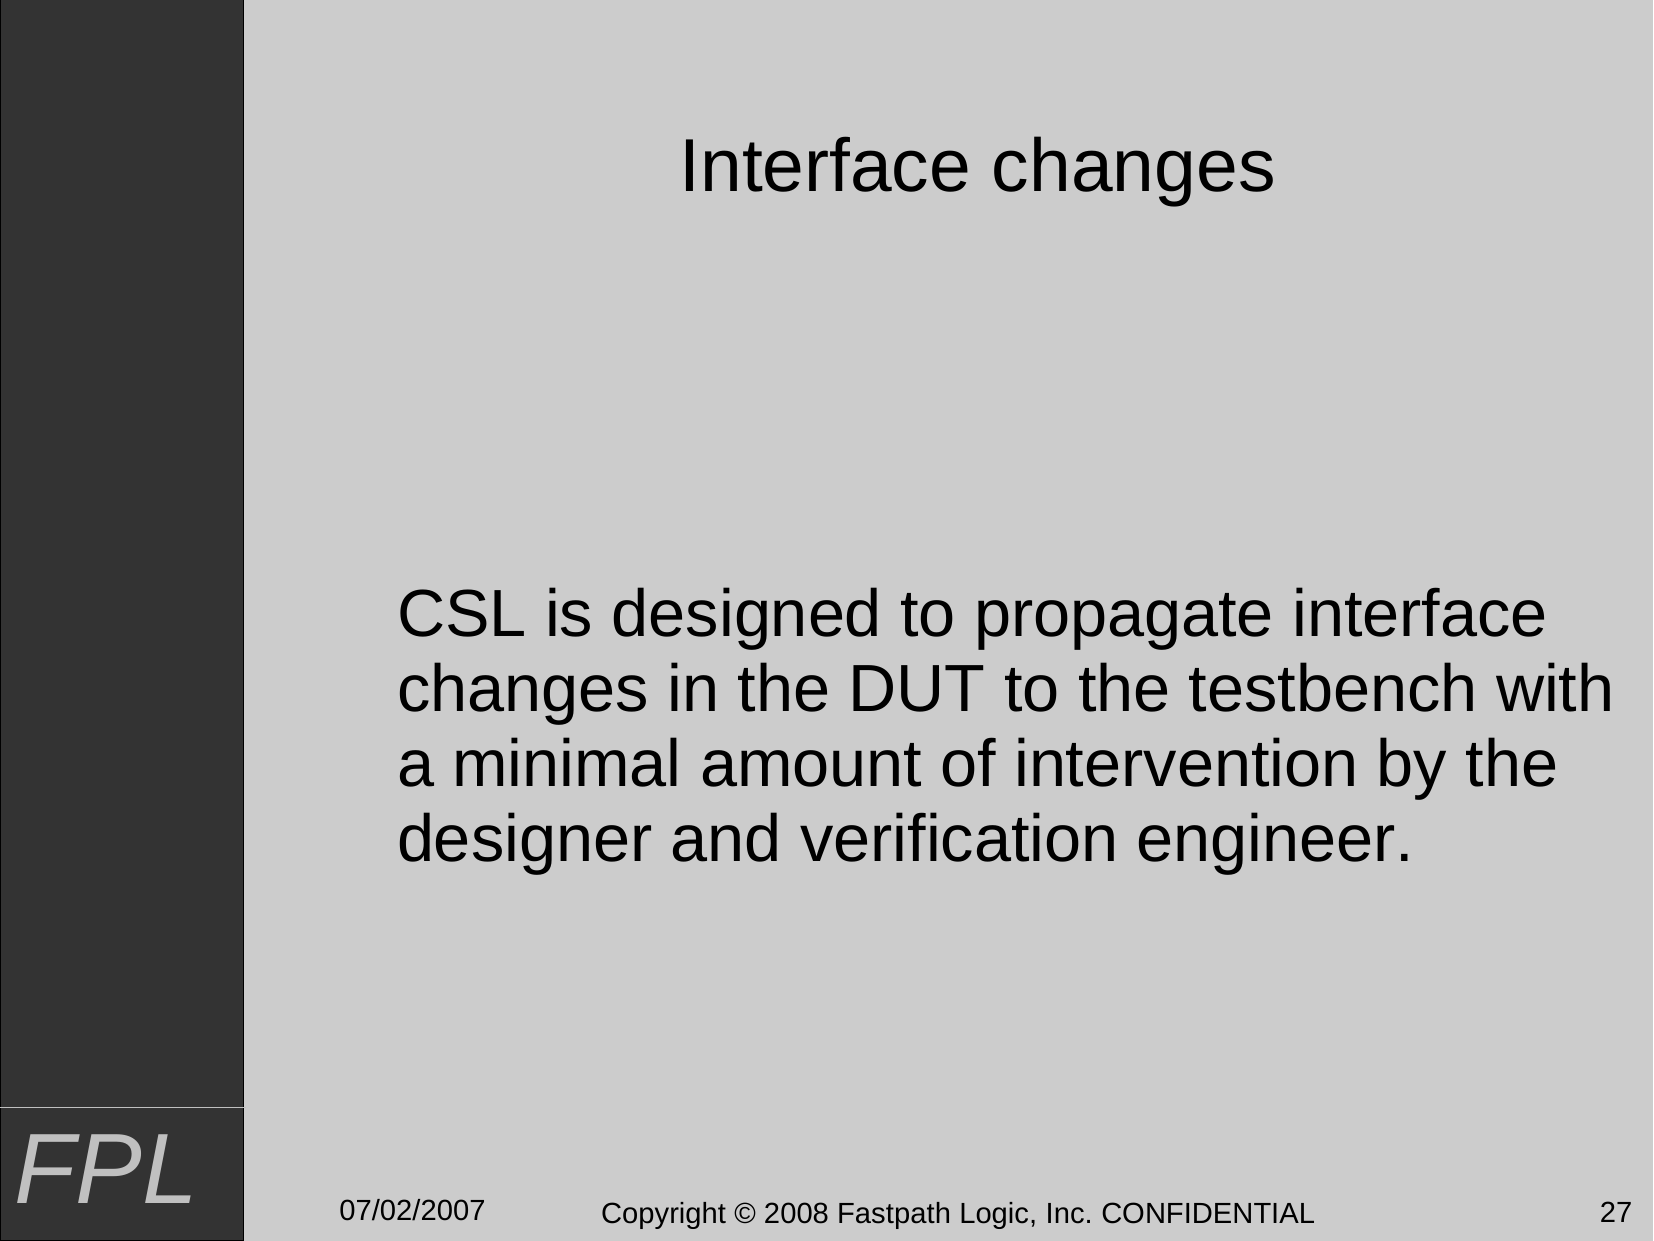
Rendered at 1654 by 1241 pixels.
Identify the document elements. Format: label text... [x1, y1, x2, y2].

subtitle CSL is designed to propagate interface changes in the DUT to the testbench with a minimal amount of intervention by the designer and verification engineer. [322, 272, 1634, 1179]
title Interface changes [426, 57, 1529, 272]
